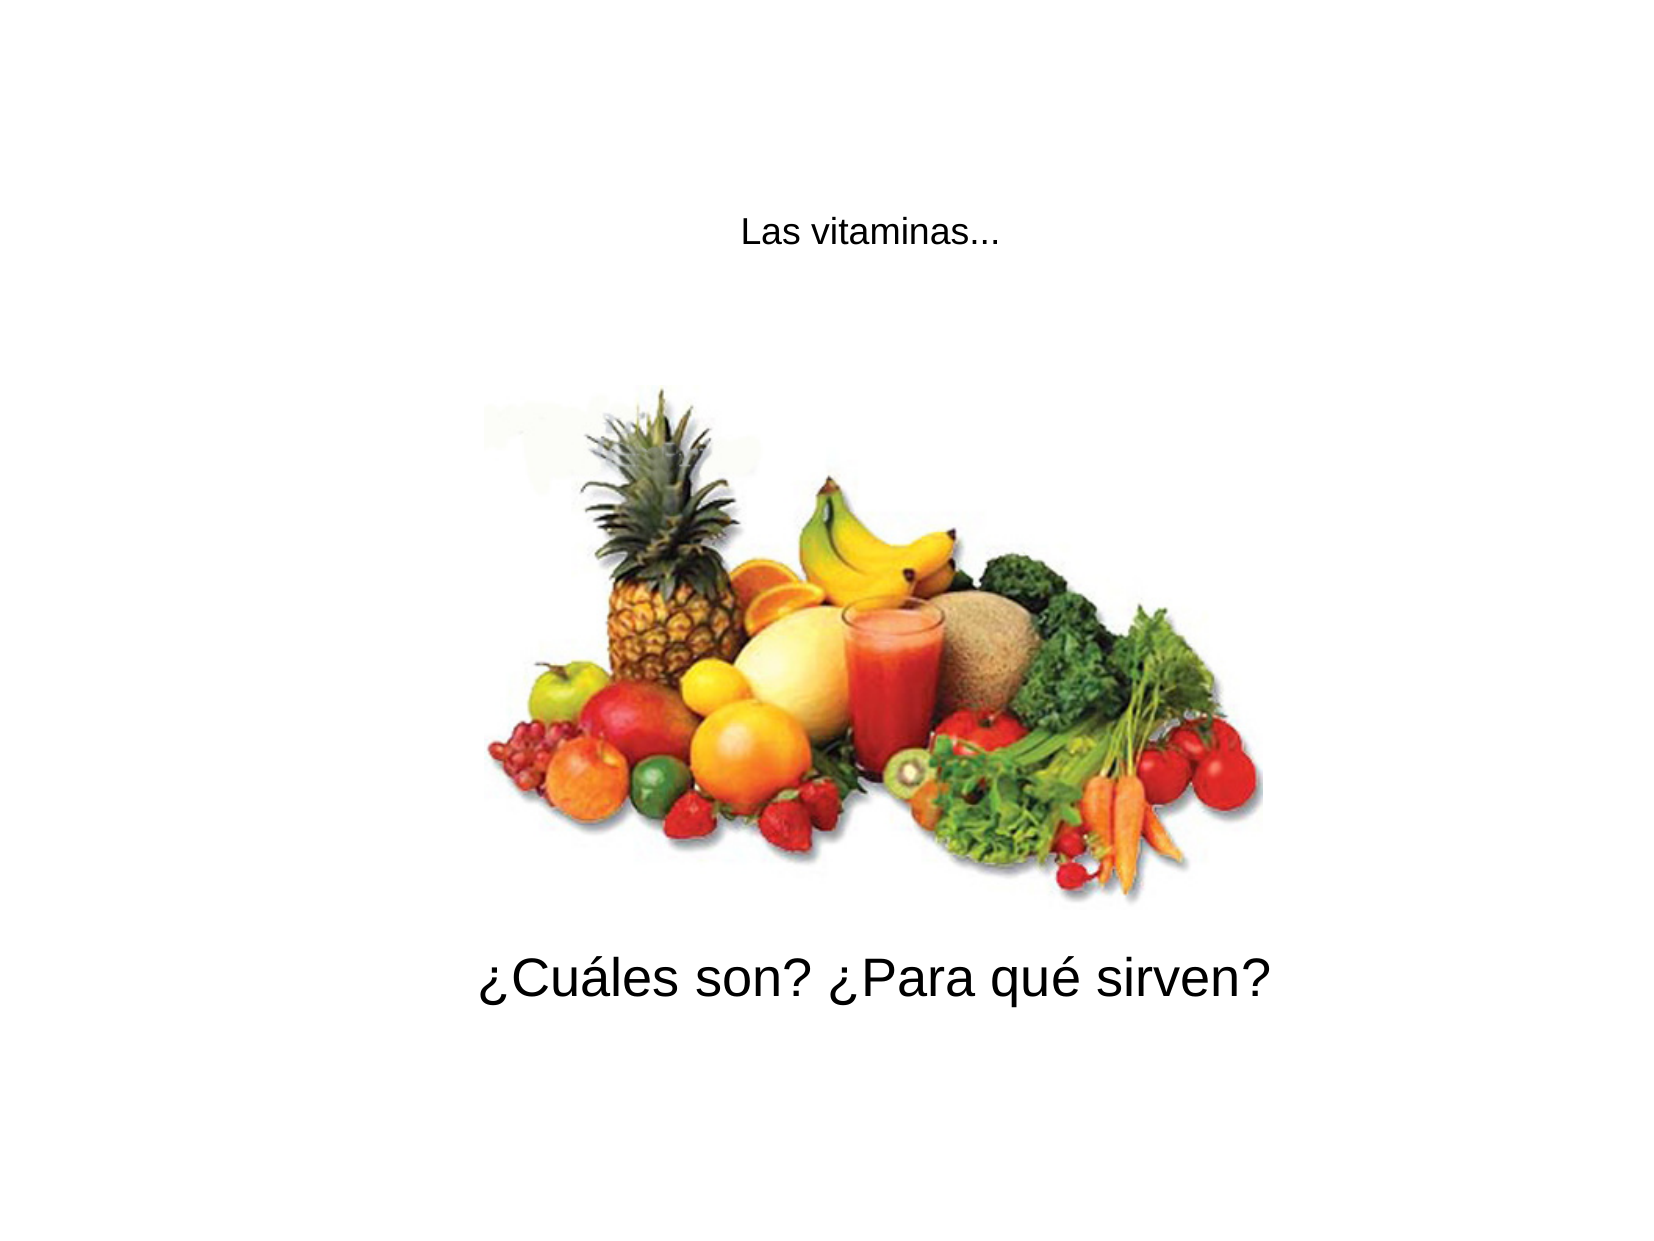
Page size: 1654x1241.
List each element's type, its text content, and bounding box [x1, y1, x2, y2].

text_box ¿Cuáles son? ¿Para qué sirven? [463, 940, 1288, 1016]
text_box Las vitaminas... [725, 203, 1016, 260]
picture [484, 385, 1263, 910]
